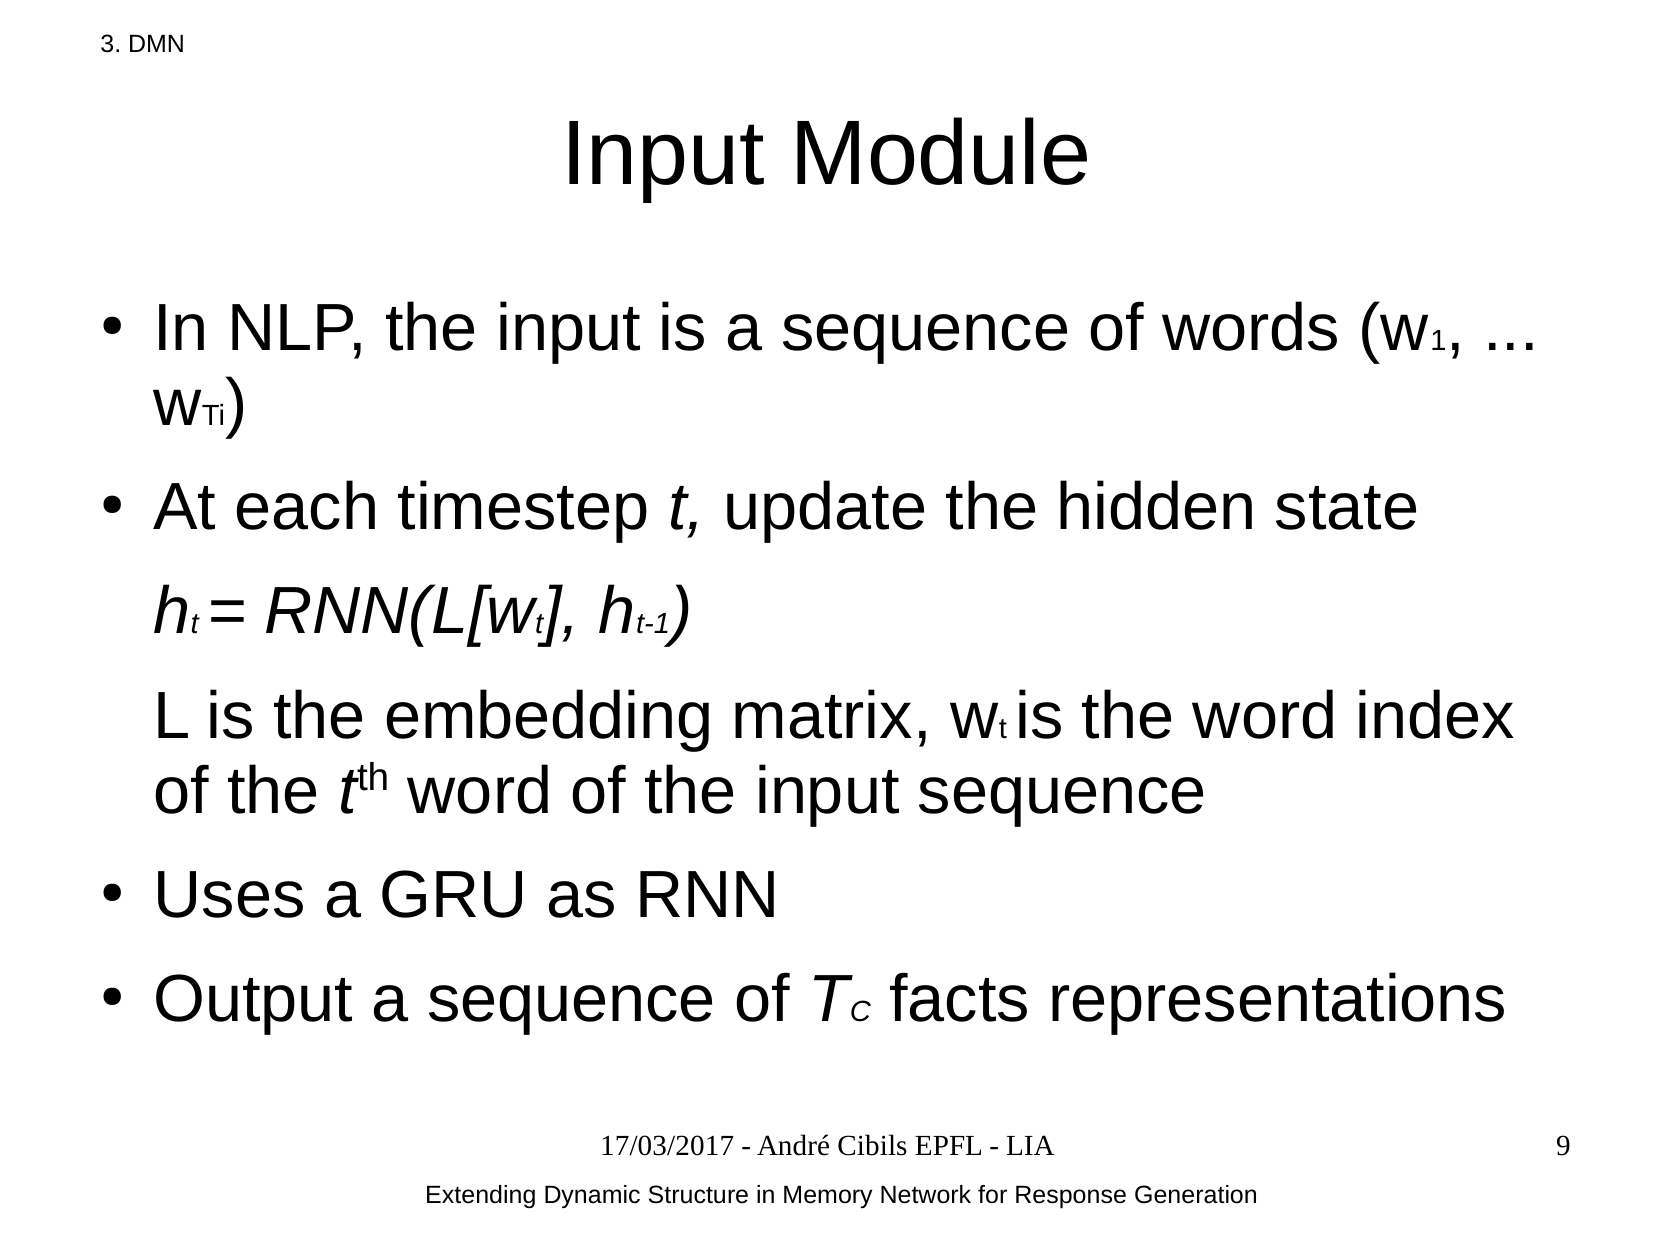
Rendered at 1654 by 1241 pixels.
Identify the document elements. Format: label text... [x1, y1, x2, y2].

title Input Module [82, 49, 1571, 257]
list In NLP, the input is a sequence of words (w1, ... wTi) At each timestep t, update the hidden state ht = RNN(L[wt], ht-1) L is the embedding matrix, wt is the word index of the tth word of the input sequence Uses a GRU as RNN Output a sequence of TC facts representations [82, 290, 1571, 1109]
list 3. DMN [29, 29, 945, 58]
list Extending Dynamic Structure in Memory Network for Response Generation [354, 1181, 1270, 1210]
